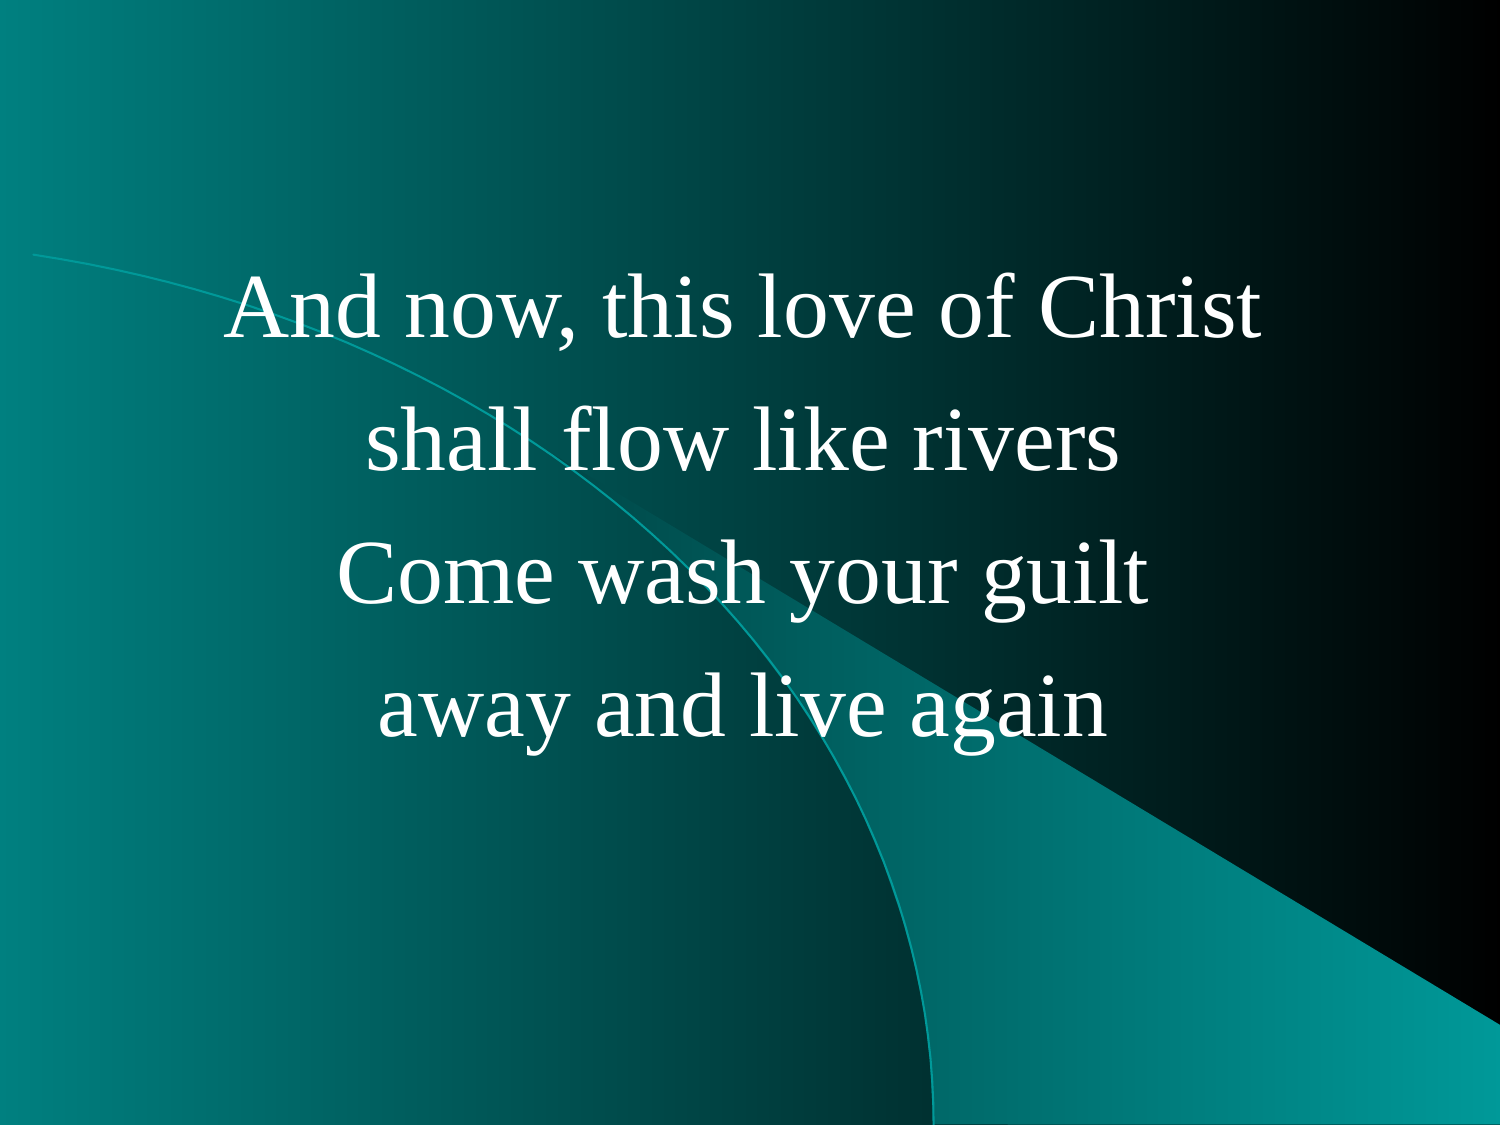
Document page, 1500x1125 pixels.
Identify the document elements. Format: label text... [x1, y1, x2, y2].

subtitle And now, this love of Christ shall flow like rivers Come wash your guilt away and live again [112, 149, 1375, 850]
